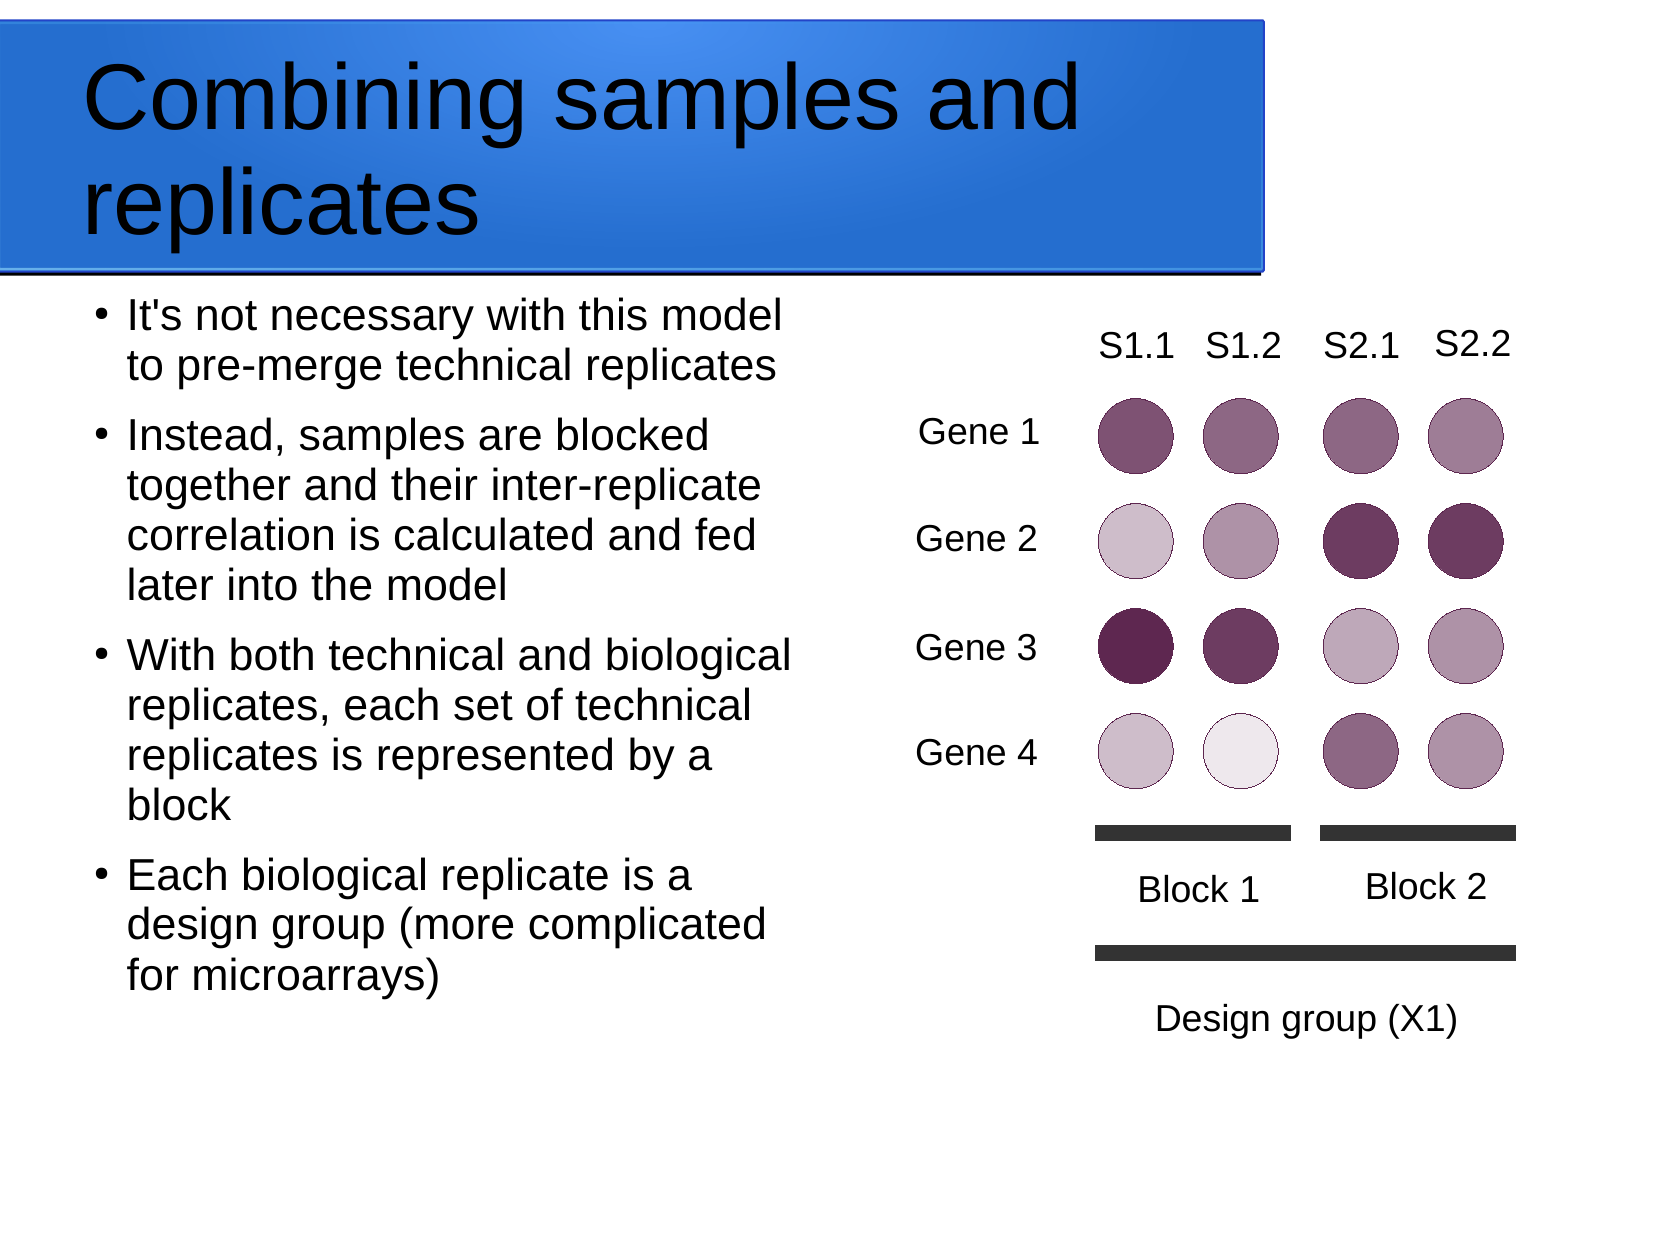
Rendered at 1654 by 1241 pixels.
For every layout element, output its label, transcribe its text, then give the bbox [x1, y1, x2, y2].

text_box S2.2 [1419, 315, 1527, 372]
text_box Block 1 [1122, 860, 1276, 918]
text_box [1098, 398, 1174, 474]
text_box [1320, 825, 1516, 841]
list It's not necessary with this model to pre-merge technical replicates Instead, samples are blocked together and their inter-replicate correlation is calculated and fed later into the model With both technical and biological replicates, each set of technical replicates is represented by a block Each biological replicate is a design group (more complicated for microarrays) [82, 290, 809, 1010]
text_box [1203, 503, 1279, 579]
text_box [1428, 713, 1504, 789]
text_box [1428, 398, 1504, 474]
text_box [1323, 713, 1399, 789]
text_box [1095, 825, 1291, 841]
text_box S1.1 [1083, 317, 1191, 375]
text_box [1203, 398, 1279, 474]
text_box [1323, 503, 1399, 579]
text_box [1428, 608, 1504, 684]
text_box Gene 3 [900, 618, 1053, 676]
text_box Design group (X1) [1140, 990, 1484, 1047]
text_box [1098, 713, 1174, 789]
text_box [1203, 713, 1279, 789]
text_box S1.2 [1190, 317, 1297, 374]
text_box [1323, 608, 1399, 684]
text_box [1428, 503, 1504, 579]
text_box [1323, 398, 1399, 474]
text_box [1203, 608, 1279, 684]
text_box Block 2 [1350, 858, 1503, 916]
text_box [1098, 608, 1174, 684]
text_box S2.1 [1308, 317, 1415, 374]
text_box [1095, 945, 1516, 961]
title Combining samples and replicates [82, 45, 1235, 255]
text_box [1098, 503, 1174, 579]
text_box Gene 2 [900, 509, 1053, 567]
text_box Gene 1 [903, 403, 1056, 460]
text_box Gene 4 [900, 724, 1053, 781]
